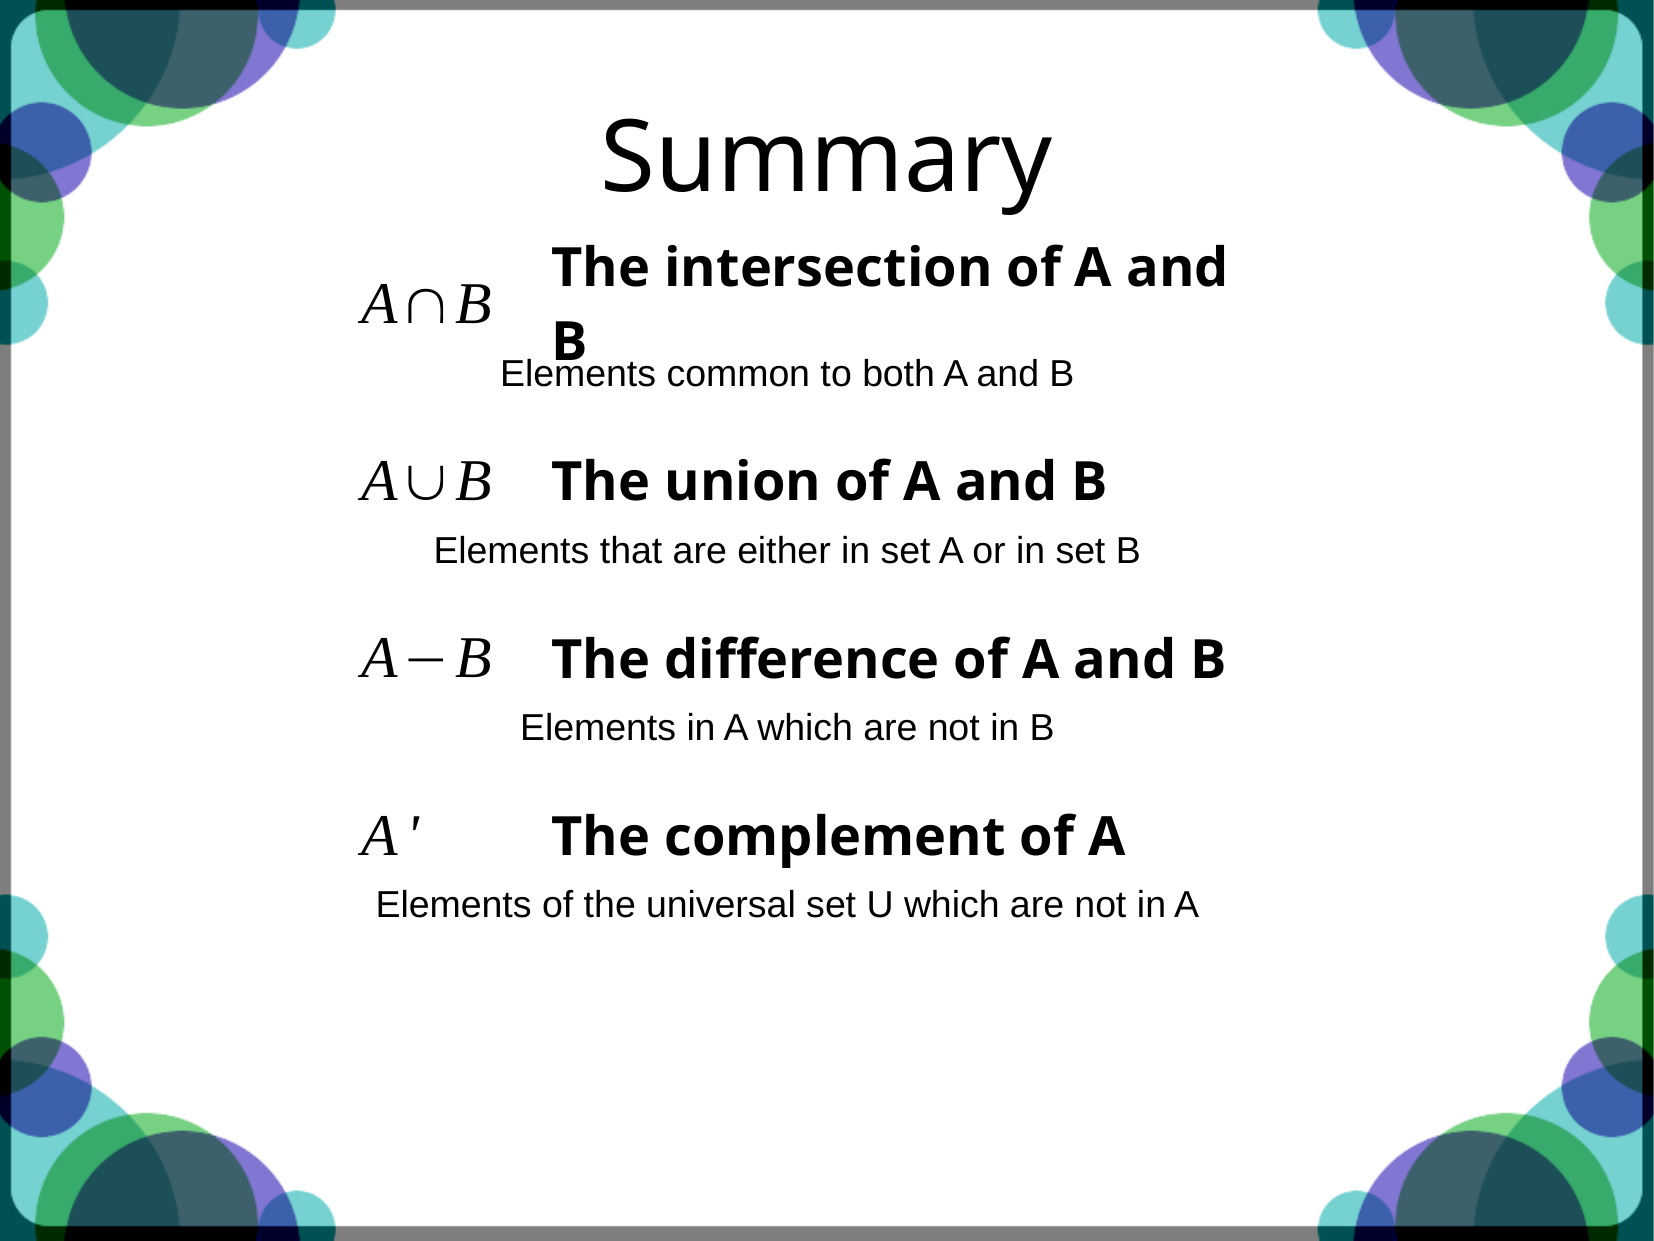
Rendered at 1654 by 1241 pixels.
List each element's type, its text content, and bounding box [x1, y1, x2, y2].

text_box Elements in A which are not in B [255, 699, 1321, 757]
text_box Elements that are either in set A or in set B [255, 522, 1321, 579]
text_box Elements of the universal set U which are not in A [255, 876, 1321, 934]
picture [0, 0, 1654, 1241]
chart [339, 449, 507, 515]
text_box Elements common to both A and B [255, 345, 1321, 402]
chart [339, 803, 437, 870]
text_box The intersection of A and B [551, 267, 1272, 338]
text_box The complement of A [551, 799, 1272, 870]
text_box The difference of A and B [551, 621, 1272, 693]
text_box The union of A and B [551, 444, 1272, 515]
chart [339, 626, 507, 692]
title Summary [82, 49, 1571, 257]
chart [339, 271, 507, 338]
